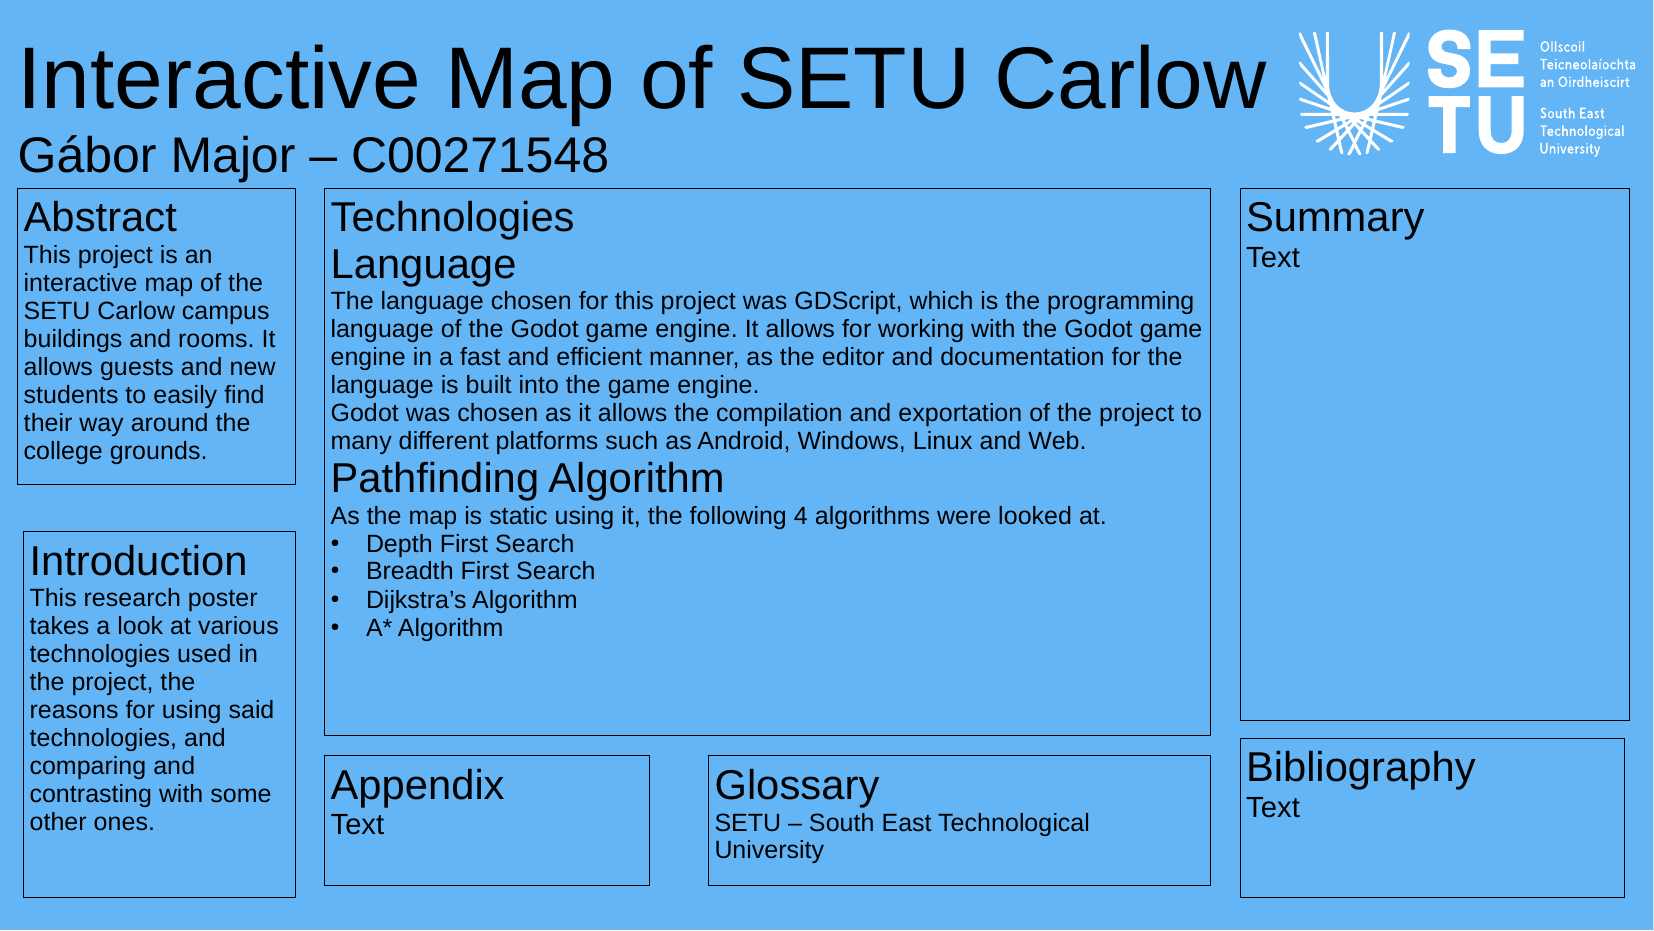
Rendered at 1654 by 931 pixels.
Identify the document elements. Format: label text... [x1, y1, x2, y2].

text_box Technologies Language The language chosen for this project was GDScript, which is the programming language of the Godot game engine. It allows for working with the Godot game engine in a fast and efficient manner, as the editor and documentation for the language is built into the game engine. Godot was chosen as it allows the compilation and exportation of the project to many different platforms such as Android, Windows, Linux and Web. Pathfinding Algorithm As the map is static using it, the following 4 algorithms were looked at. Depth First Search Breadth First Search Dijkstra’s Algorithm A* Algorithm [324, 188, 1211, 736]
picture [1299, 29, 1636, 158]
text_box Glossary SETU – South East Technological University [708, 755, 1211, 886]
text_box Introduction This research poster takes a look at various technologies used in the project, the reasons for using said technologies, and comparing and contrasting with some other ones. [23, 531, 296, 898]
text_box Bibliography Text [1240, 738, 1625, 898]
subtitle Abstract This project is an interactive map of the SETU Carlow campus buildings and rooms. It allows guests and new students to easily find their way around the college grounds. [17, 188, 296, 485]
text_box Appendix Text [324, 755, 650, 886]
title Interactive Map of SETU Carlow Gábor Major – C00271548 [17, 29, 1506, 207]
text_box Summary Text [1240, 188, 1630, 721]
